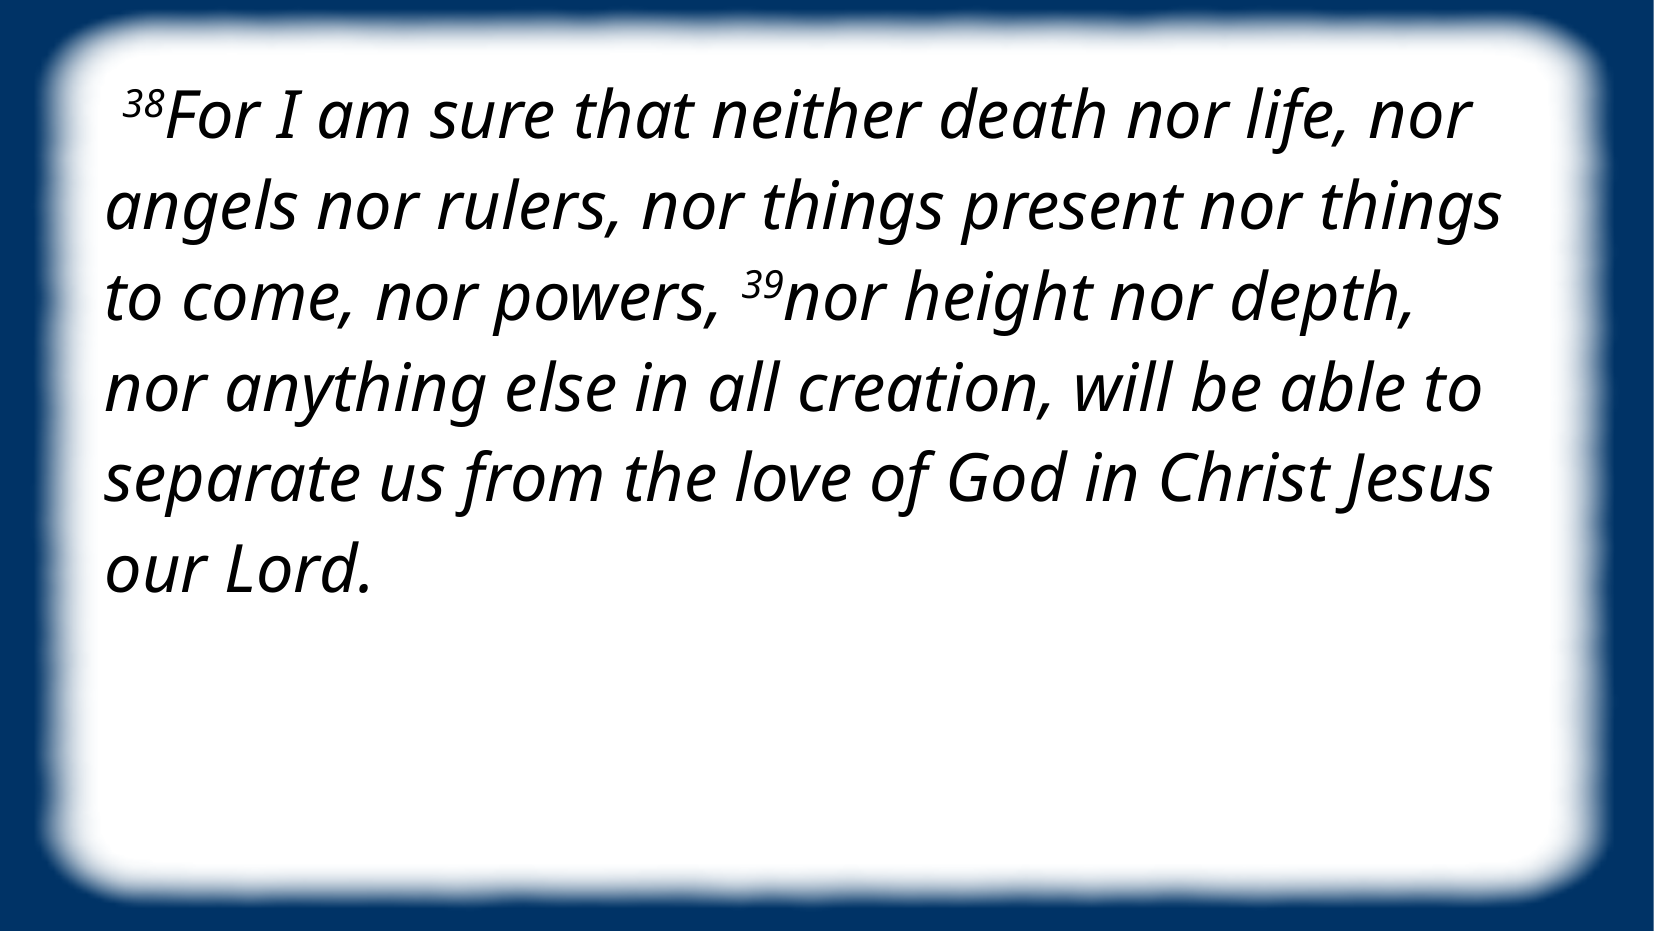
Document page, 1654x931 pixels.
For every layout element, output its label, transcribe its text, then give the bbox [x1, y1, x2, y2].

text_box 38For I am sure that neither death nor life, nor angels nor rulers, nor things present nor things to come, nor powers, 39nor height nor depth, nor anything else in all creation, will be able to separate us from the love of God in Christ Jesus our Lord. [90, 60, 1546, 697]
picture [0, 0, 1654, 931]
